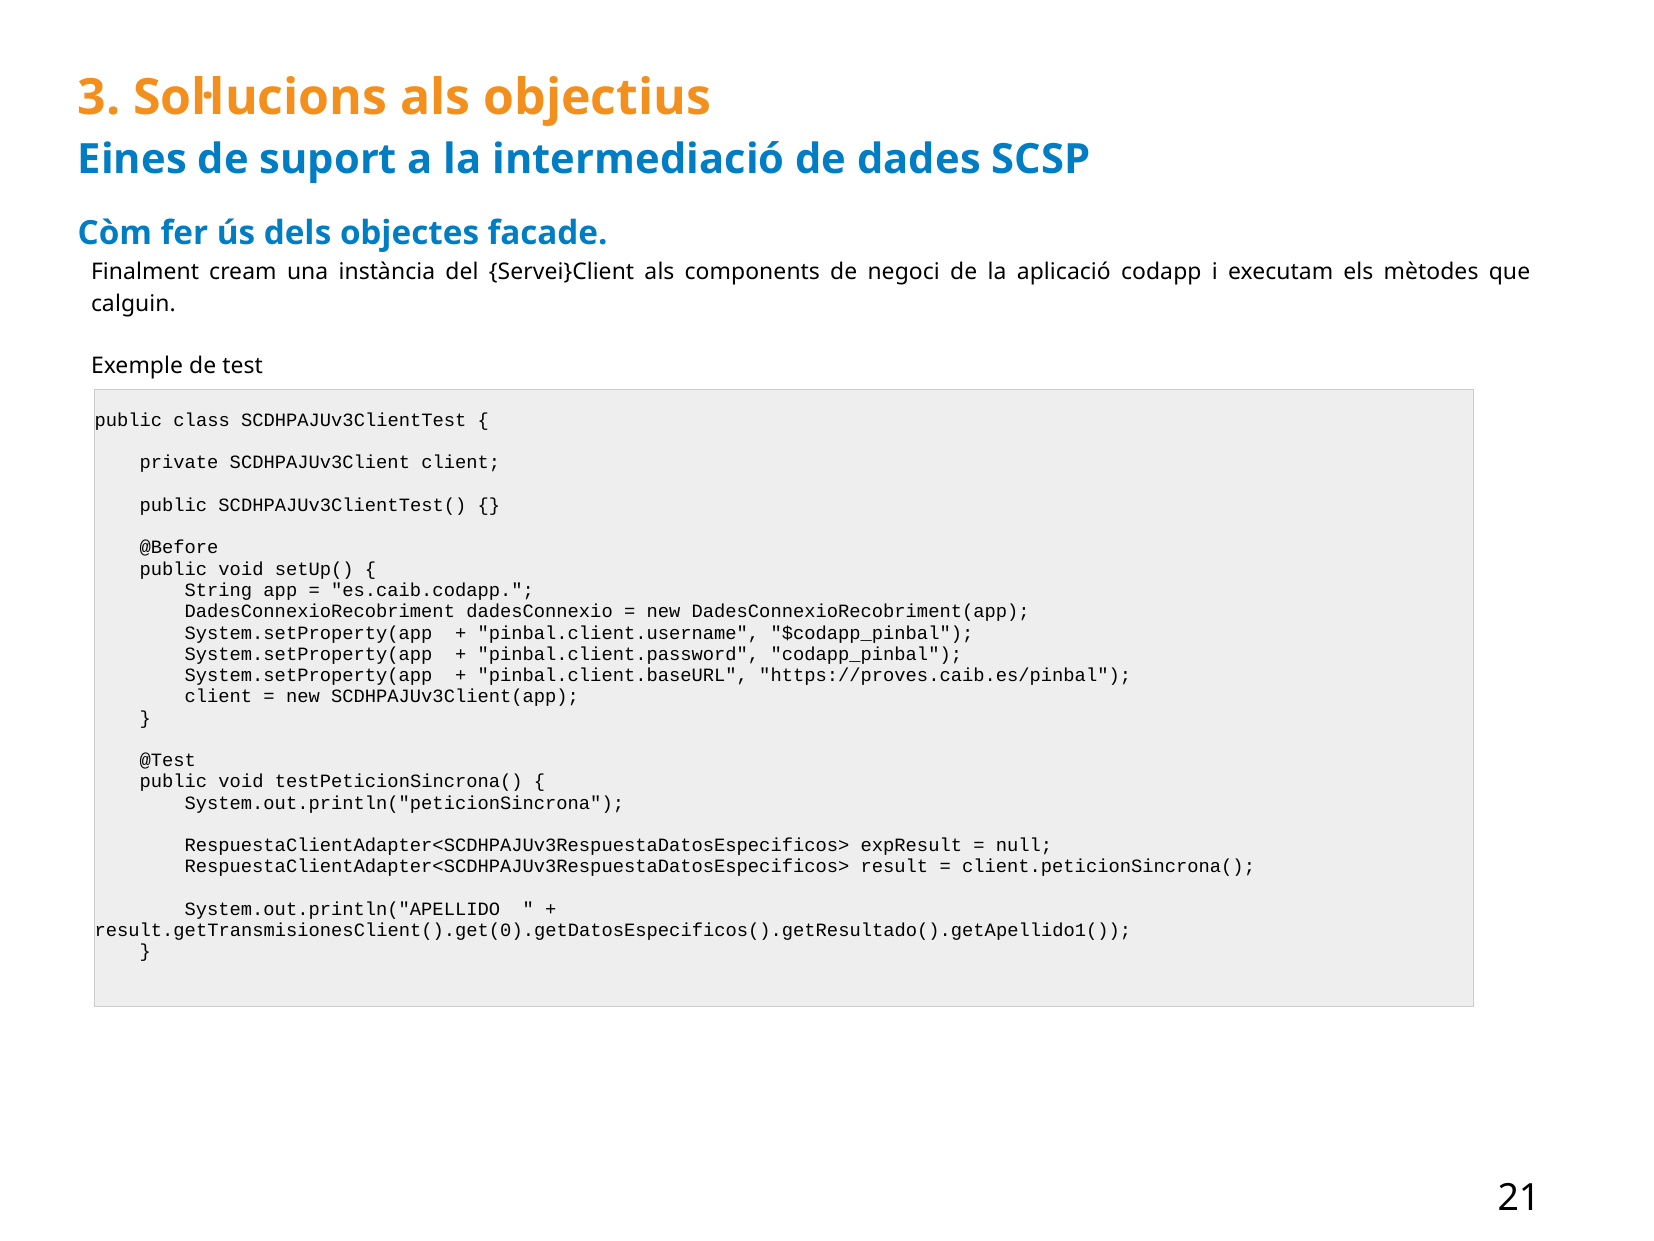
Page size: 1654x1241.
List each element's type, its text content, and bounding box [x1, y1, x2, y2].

text_box public class SCDHPAJUv3ClientTest { private SCDHPAJUv3Client client; public SCDHPAJUv3ClientTest() {} @Before public void setUp() { String app = "es.caib.codapp."; DadesConnexioRecobriment dadesConnexio = new DadesConnexioRecobriment(app); System.setProperty(app + "pinbal.client.username", "$codapp_pinbal"); System.setProperty(app + "pinbal.client.password", "codapp_pinbal"); System.setProperty(app + "pinbal.client.baseURL", "https://proves.caib.es/pinbal"); client = new SCDHPAJUv3Client(app); } @Test public void testPeticionSincrona() { System.out.println("peticionSincrona"); RespuestaClientAdapter<SCDHPAJUv3RespuestaDatosEspecificos> expResult = null; RespuestaClientAdapter<SCDHPAJUv3RespuestaDatosEspecificos> result = client.peticionSincrona(); System.out.println("APELLIDO " + result.getTransmisionesClient().get(0).getDatosEspecificos().getResultado().getApellido1()); } [94, 389, 1474, 1007]
text_box Finalment cream una instància del {Servei}Client als components de negoci de la aplicació codapp i executam els mètodes que calguin. Exemple de test [76, 248, 1548, 374]
text_box 3. Sol·lucions als objectius Eines de suport a la intermediació de dades SCSP Còm fer ús dels objectes facade. [63, 53, 1535, 148]
text_box <número> [1482, 1163, 1654, 1229]
